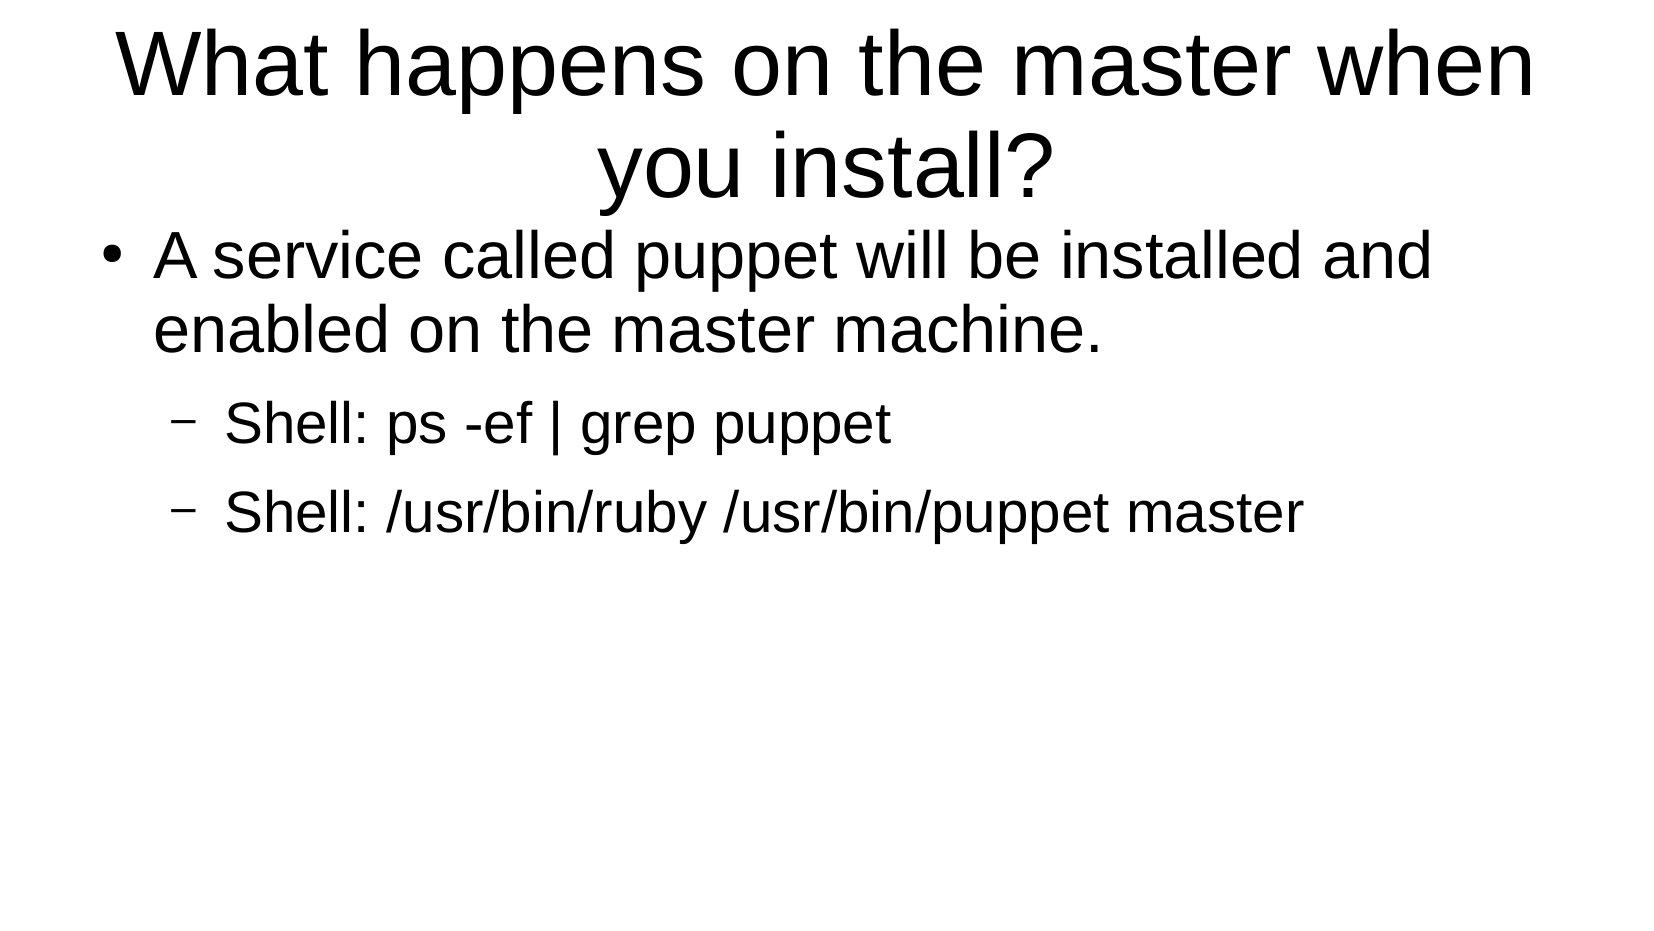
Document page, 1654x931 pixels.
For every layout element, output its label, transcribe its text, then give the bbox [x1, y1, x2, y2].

title What happens on the master when you install? [82, 12, 1571, 217]
list A service called puppet will be installed and enabled on the master machine. Shell: ps -ef | grep puppet Shell: /usr/bin/ruby /usr/bin/puppet master [82, 217, 1571, 758]
